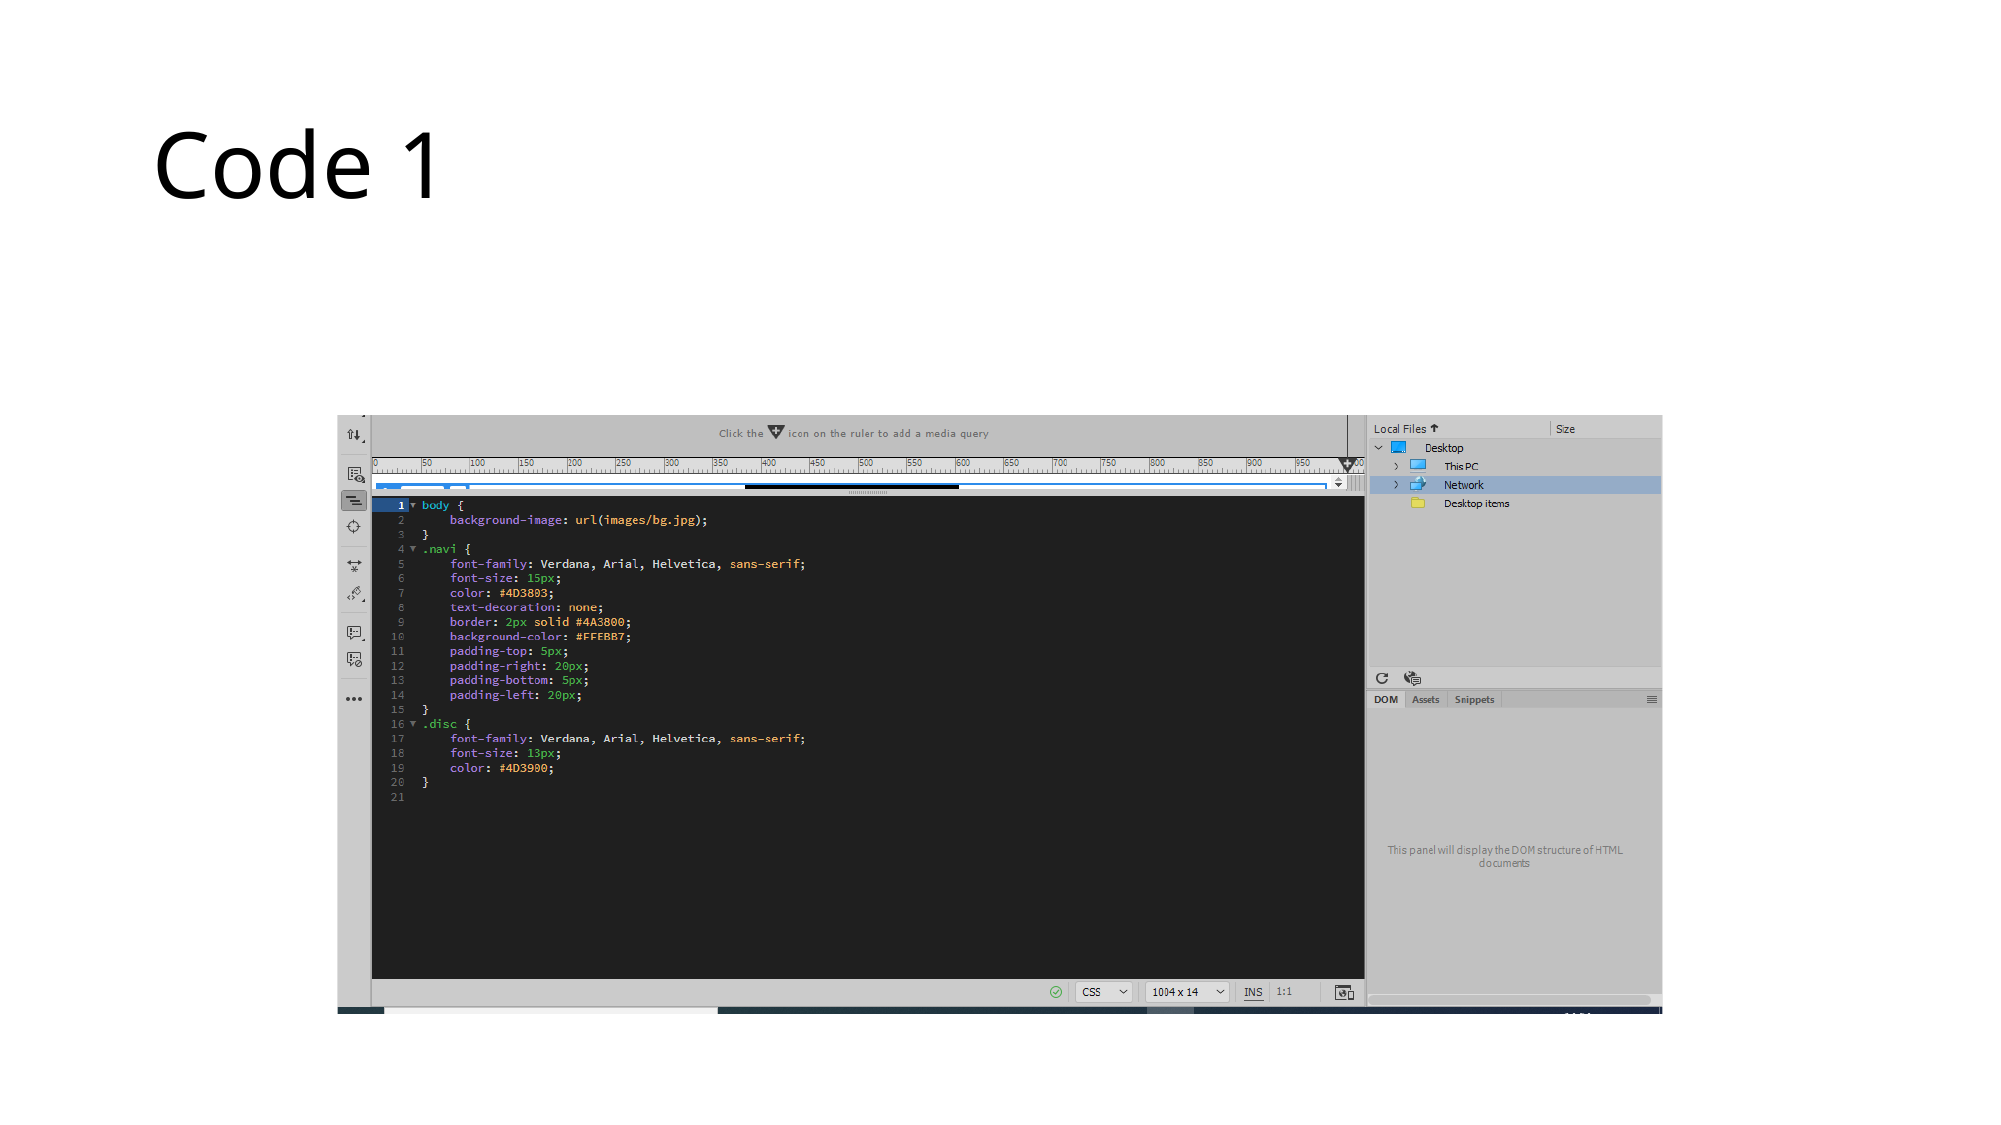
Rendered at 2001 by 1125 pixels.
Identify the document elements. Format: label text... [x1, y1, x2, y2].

picture [337, 415, 1663, 1014]
title Code 1 [137, 59, 1863, 278]
